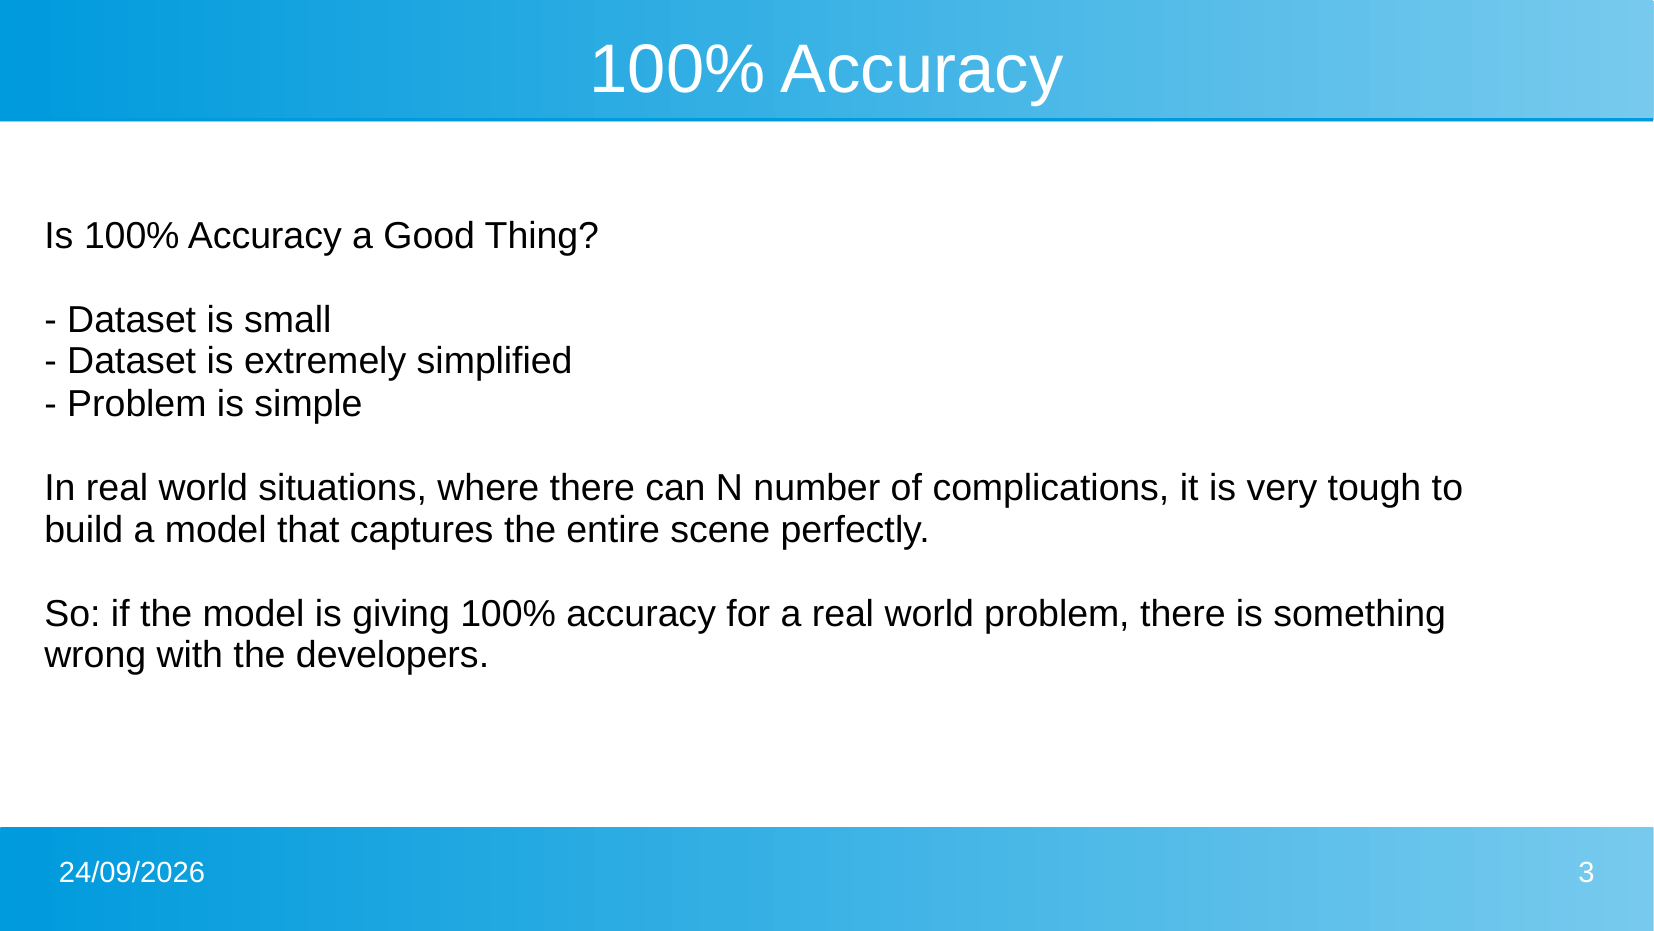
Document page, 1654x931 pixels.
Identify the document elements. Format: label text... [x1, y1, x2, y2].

text_box Is 100% Accuracy a Good Thing? - Dataset is small - Dataset is extremely simplified - Problem is simple In real world situations, where there can N number of complications, it is very tough to build a model that captures the entire scene perfectly. So: if the model is giving 100% accuracy for a real world problem, there is something wrong with the developers. [29, 206, 1565, 684]
title 100% Accuracy [59, 29, 1595, 108]
